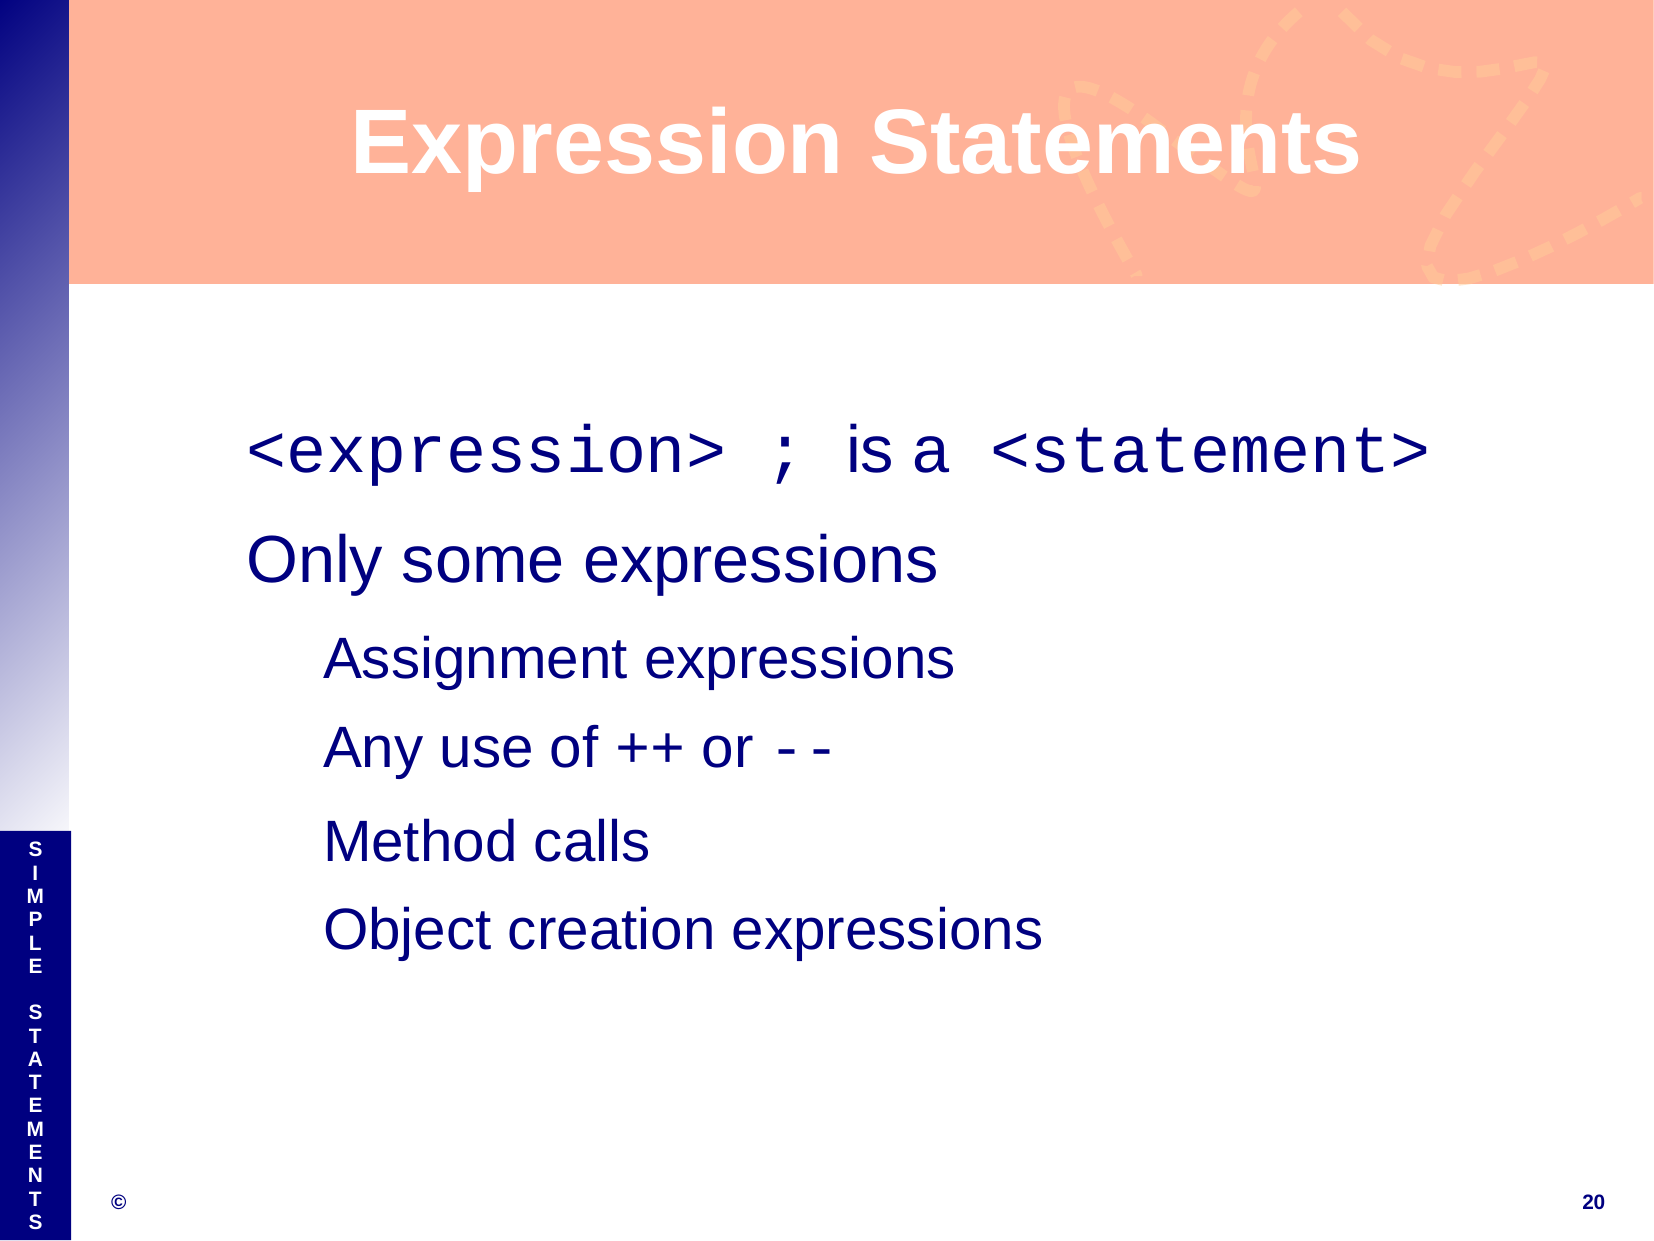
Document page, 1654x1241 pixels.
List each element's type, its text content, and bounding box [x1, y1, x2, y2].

title Expression Statements [97, 37, 1617, 246]
list <expression> ; is a <statement> Only some expressions Assignment expressions Any use of ++ or -- Method calls Object creation expressions [228, 411, 1517, 1002]
text_box S I M P L E S T A T E M E N T S [0, 830, 71, 1241]
